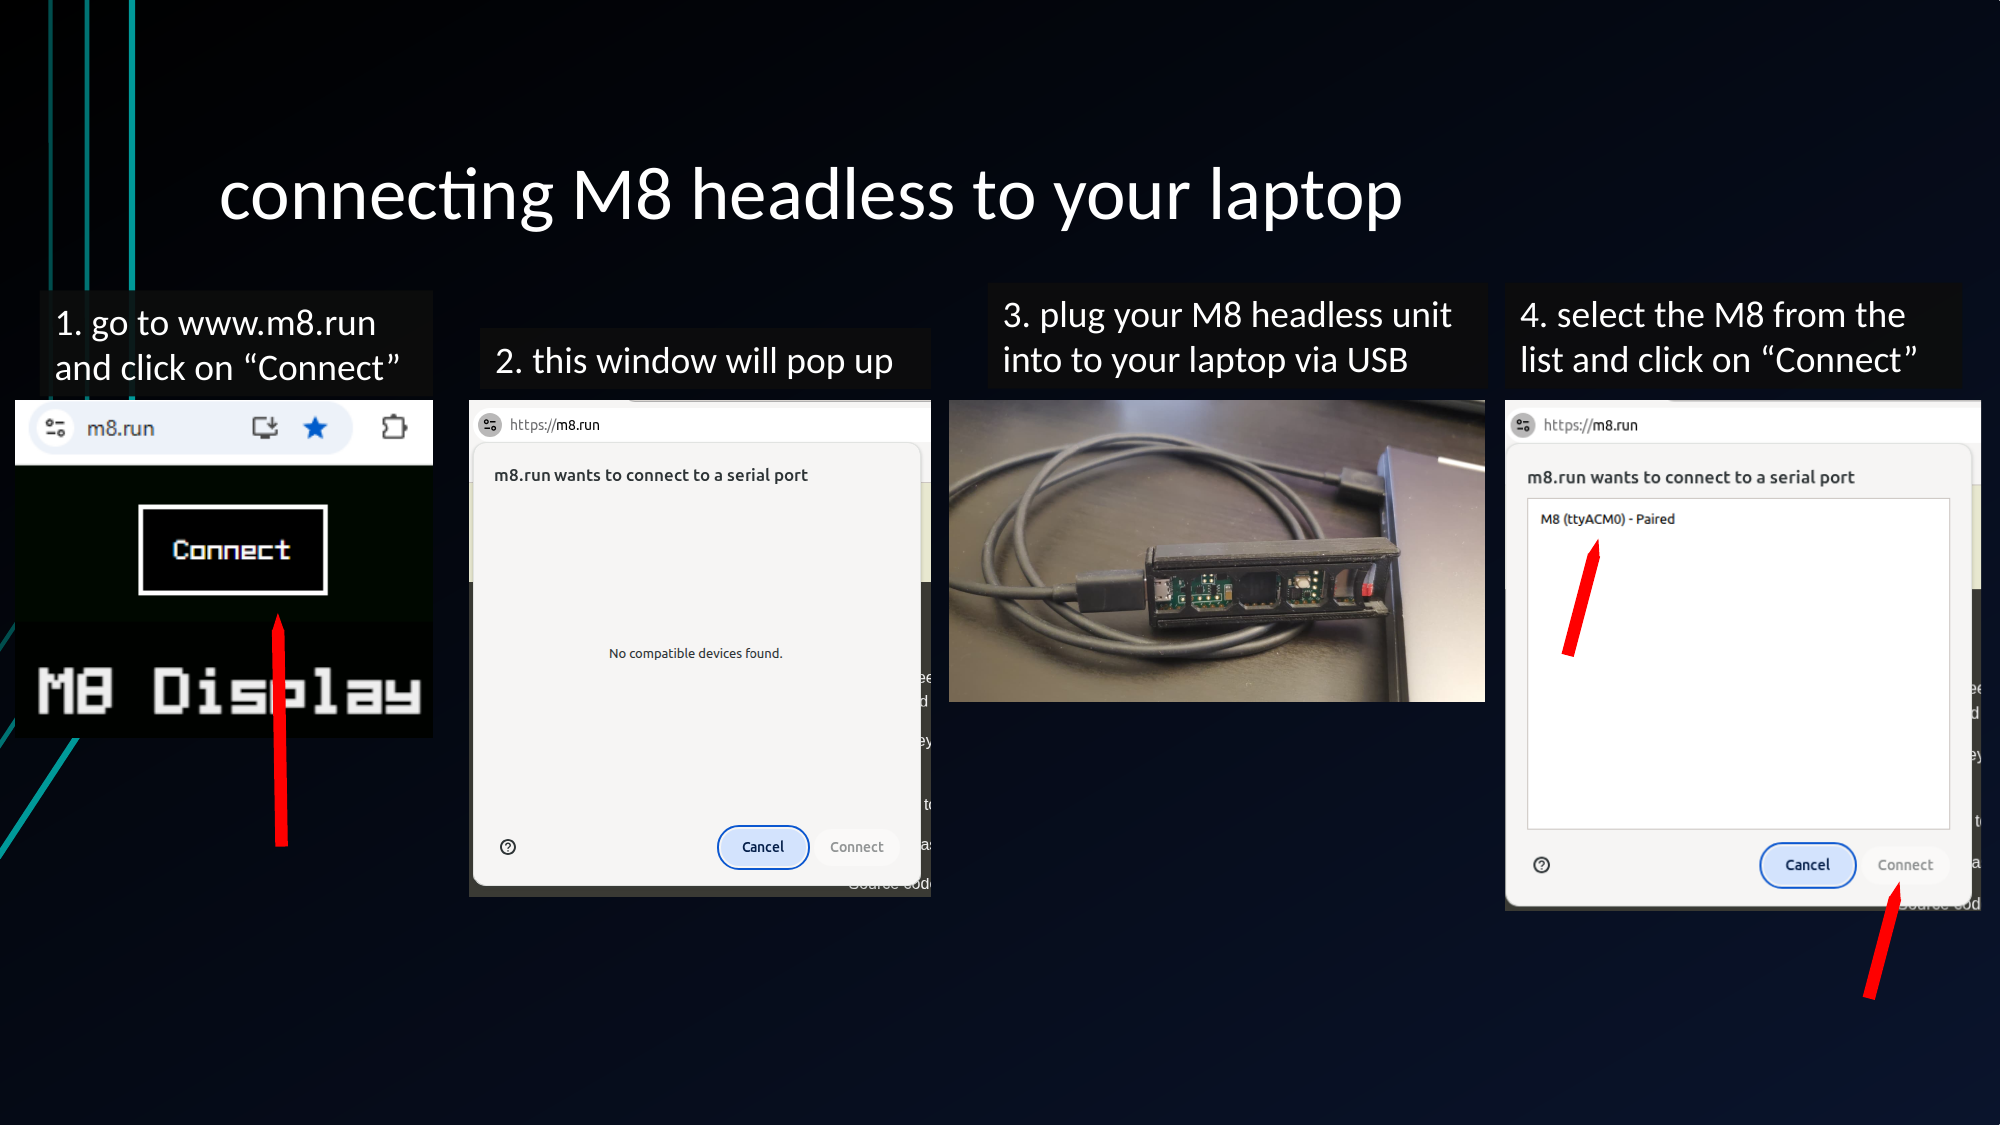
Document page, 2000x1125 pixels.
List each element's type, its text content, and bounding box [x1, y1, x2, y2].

title connecting M8 headless to your laptop [199, 45, 1900, 246]
picture [949, 400, 1485, 702]
picture [469, 400, 931, 897]
text_box 3. plug your M8 headless unit into to your laptop via USB [987, 282, 1489, 389]
text_box 1. go to www.m8.run and click on “Connect” [39, 290, 433, 397]
text_box 2. this window will pop up [480, 328, 931, 389]
picture [15, 400, 433, 738]
text_box 4. select the M8 from the list and click on “Connect” [1505, 282, 1963, 389]
picture [1505, 400, 1982, 911]
